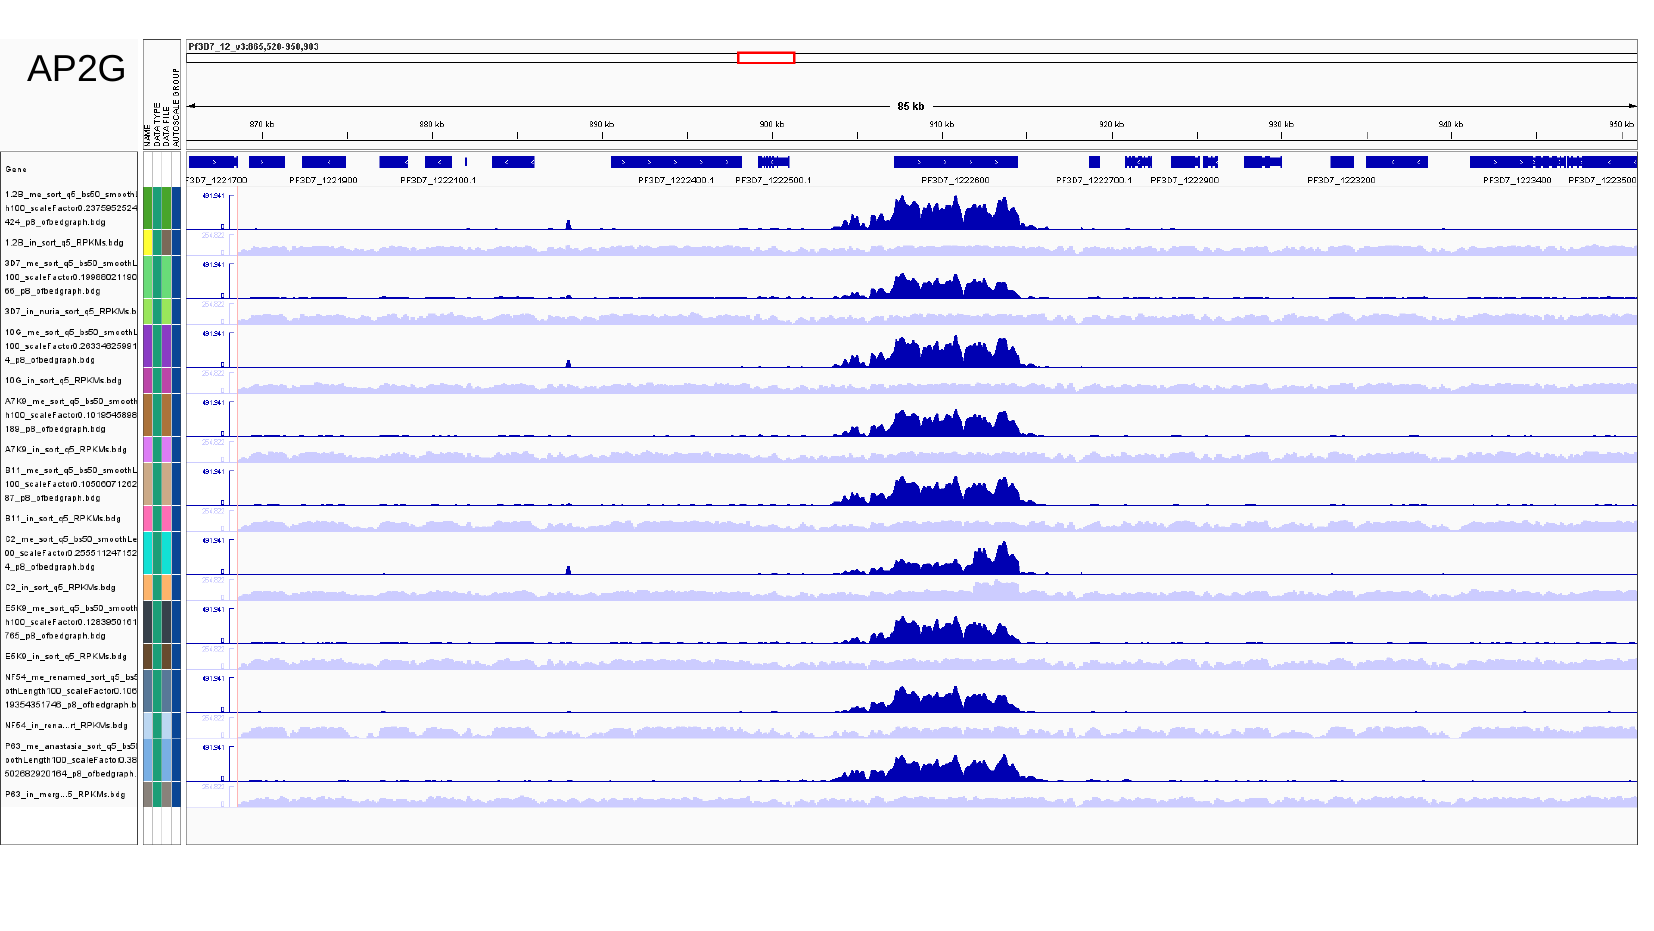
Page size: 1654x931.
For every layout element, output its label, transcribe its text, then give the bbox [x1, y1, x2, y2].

picture [0, 39, 1654, 845]
text_box AP2G [12, 39, 148, 139]
